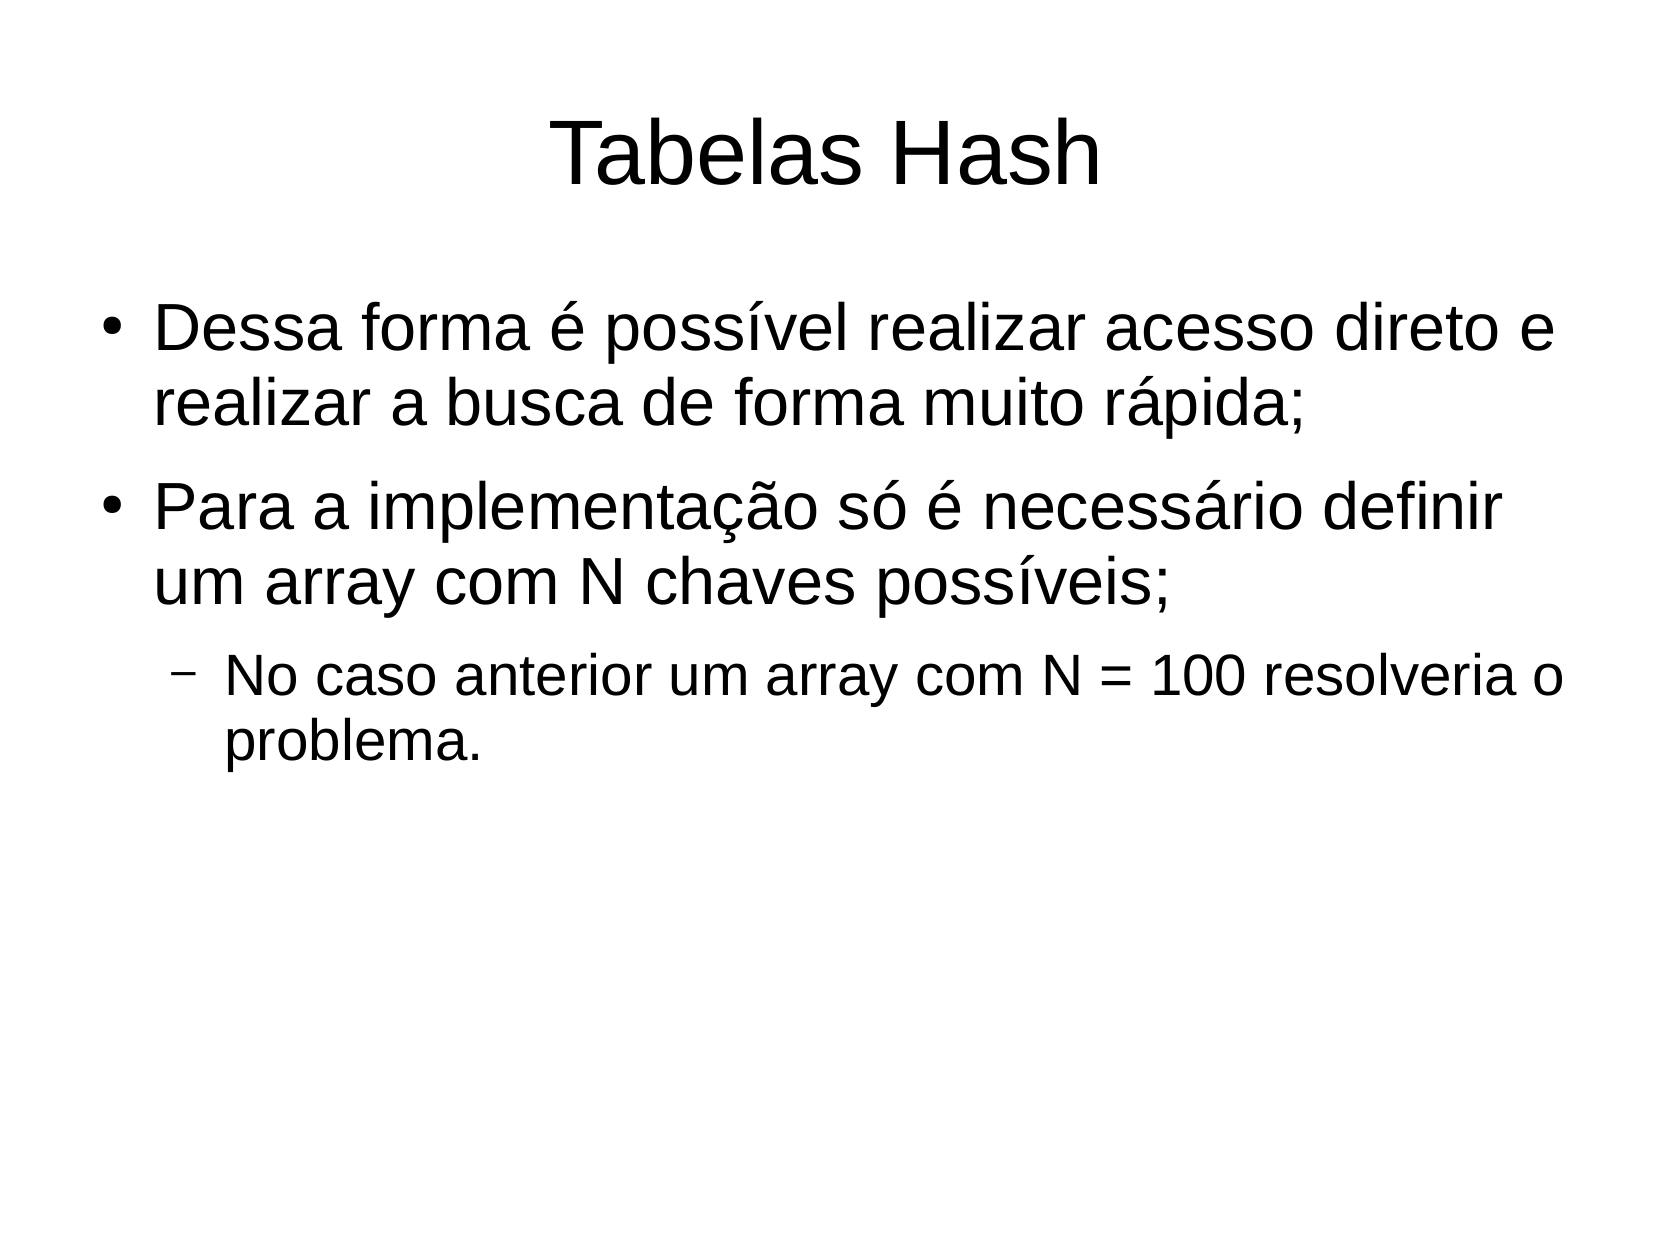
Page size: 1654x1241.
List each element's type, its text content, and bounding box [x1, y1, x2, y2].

list Dessa forma é possível realizar acesso direto e realizar a busca de forma muito rápida; Para a implementação só é necessário definir um array com N chaves possíveis; No caso anterior um array com N = 100 resolveria o problema. [82, 290, 1571, 1010]
title Tabelas Hash [82, 49, 1571, 257]
